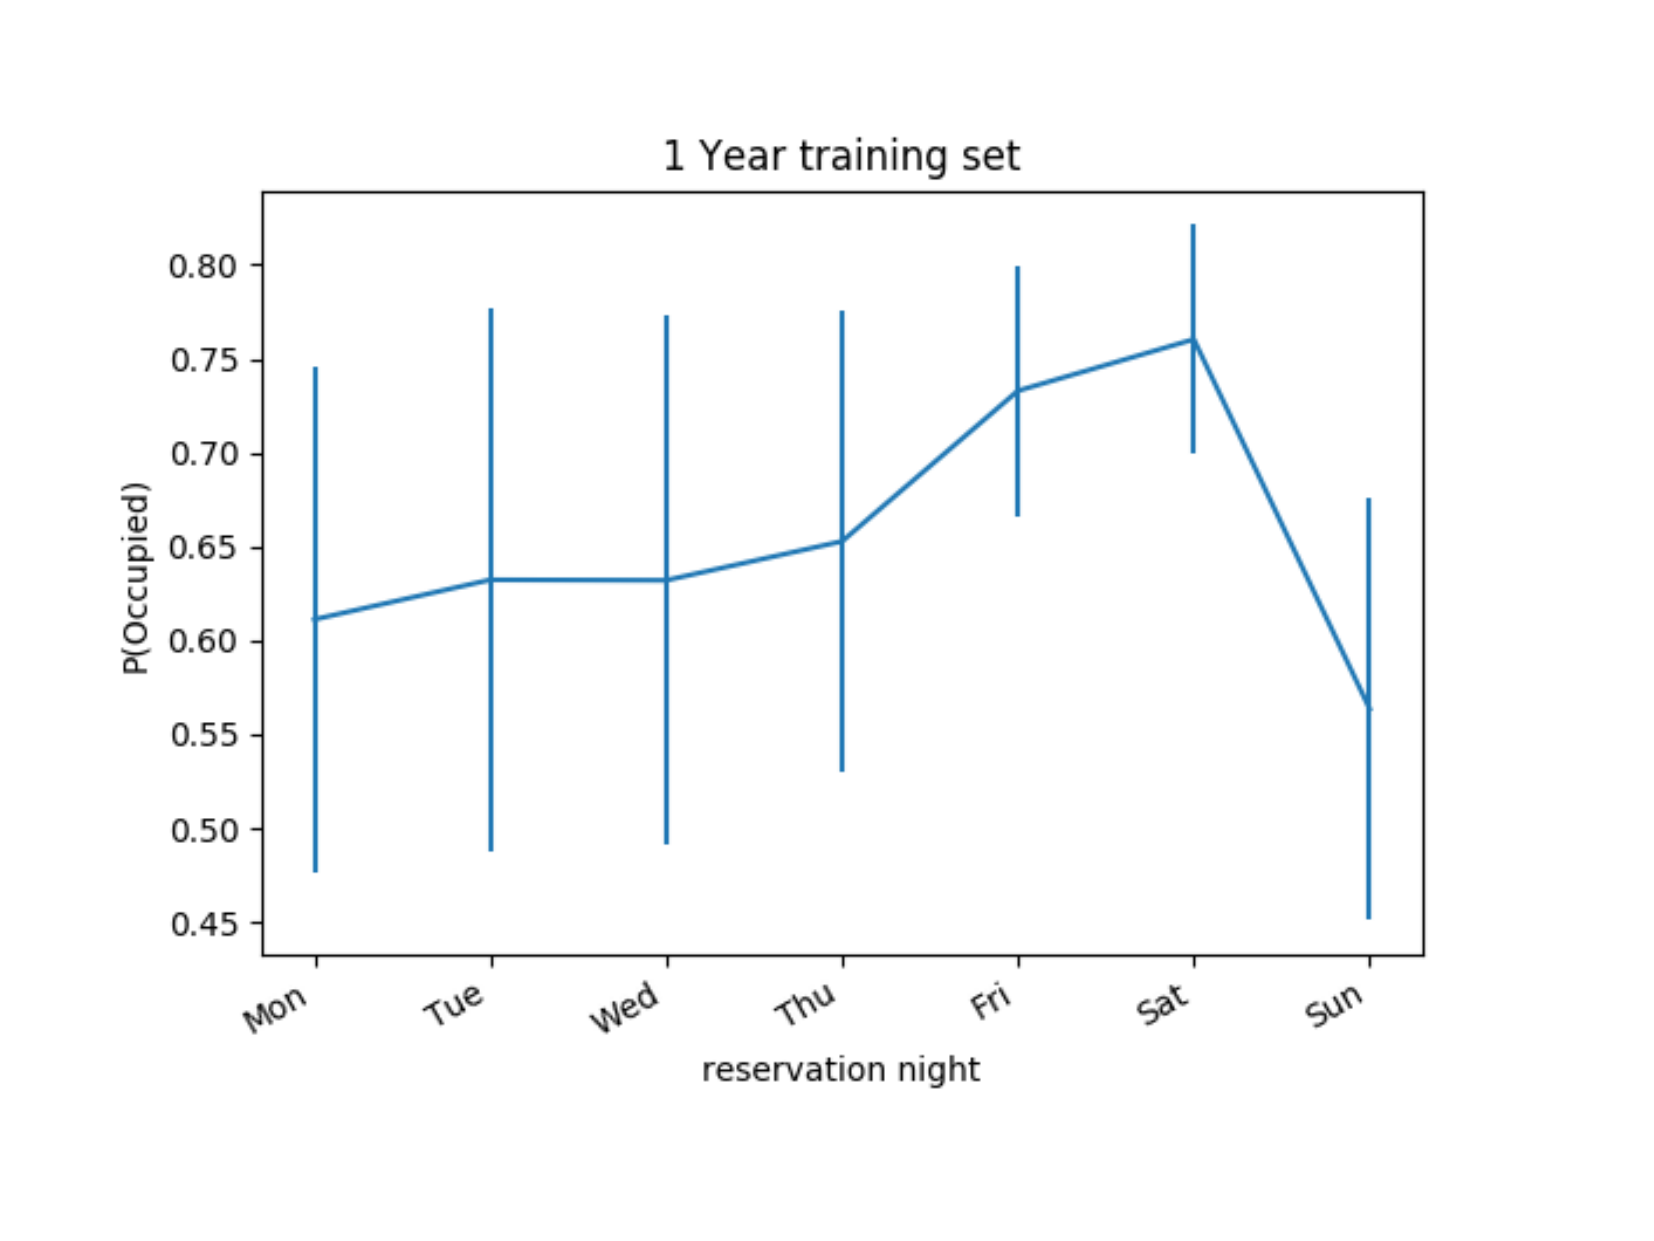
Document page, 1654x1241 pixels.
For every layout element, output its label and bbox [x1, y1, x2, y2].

picture [75, 56, 1573, 1180]
